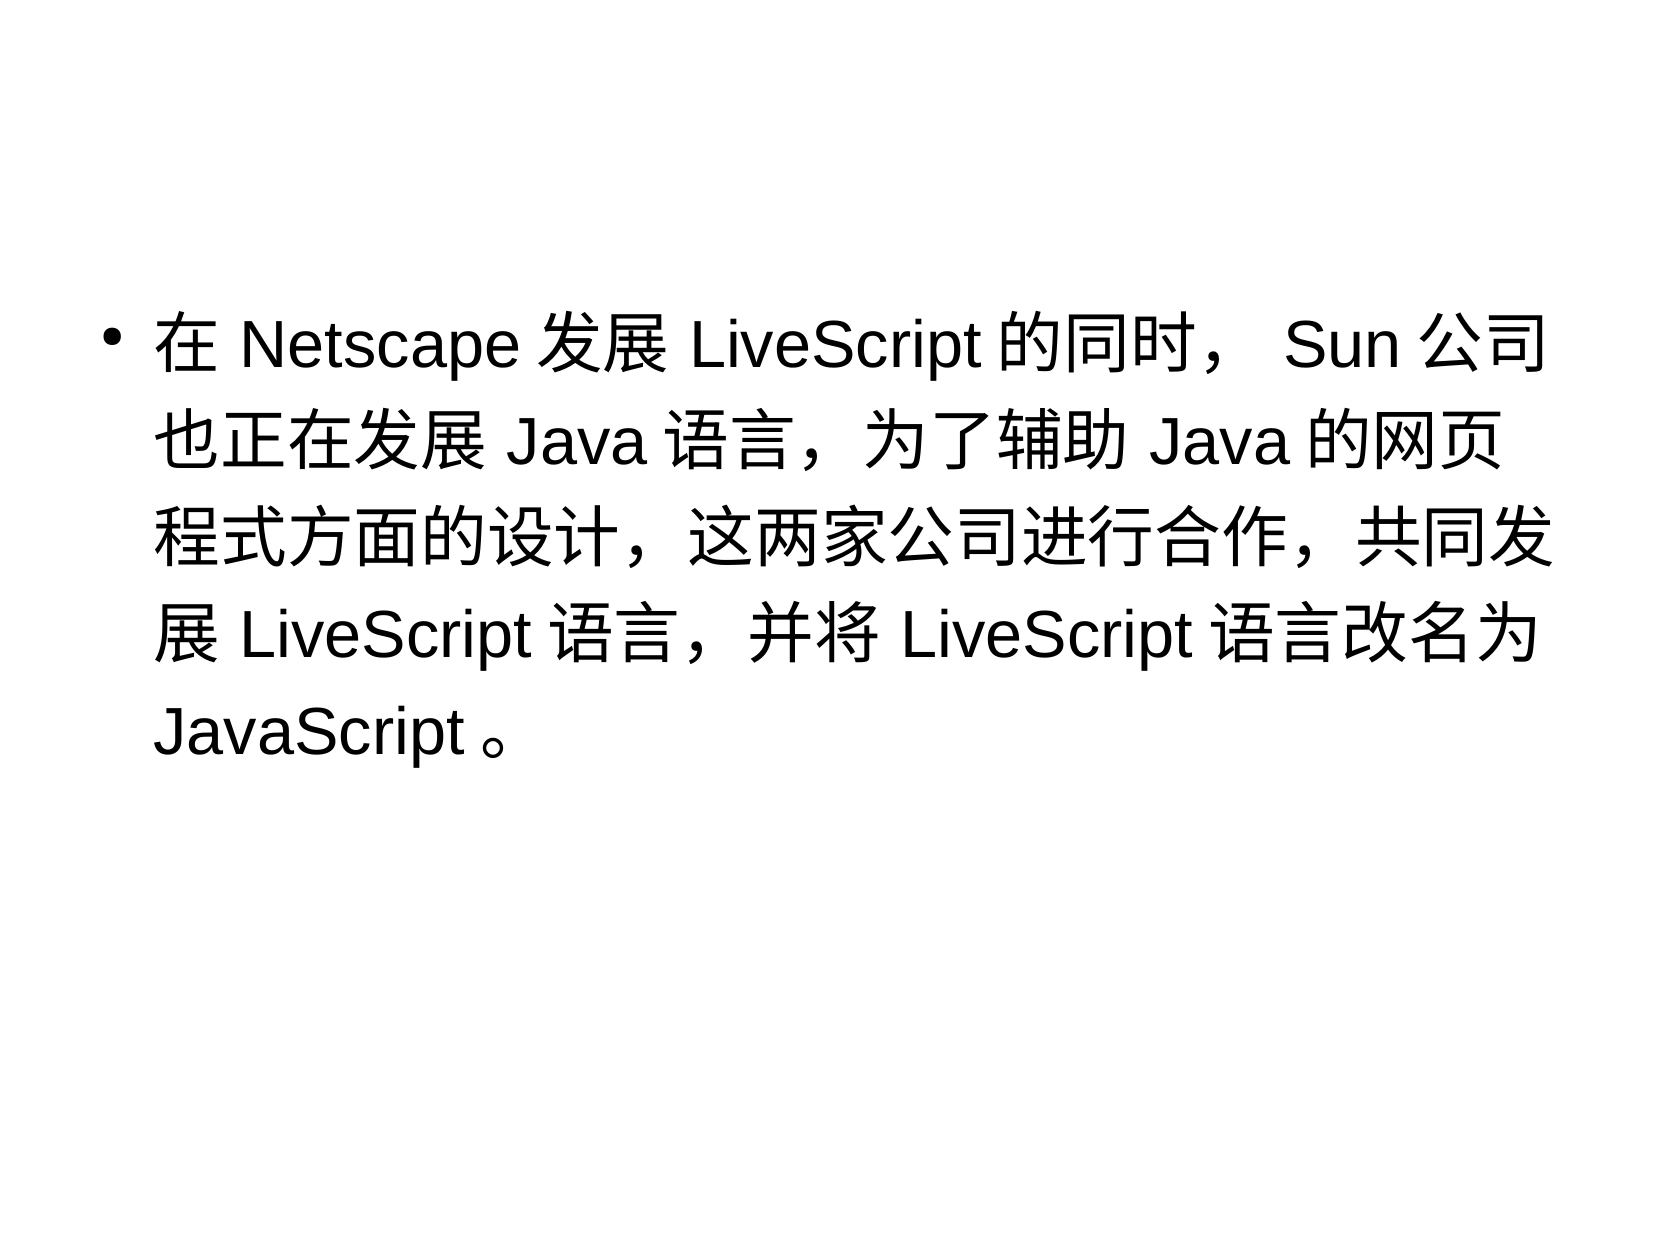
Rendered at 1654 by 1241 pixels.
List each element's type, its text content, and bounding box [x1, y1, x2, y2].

list 在Netscape发展LiveScript的同时，Sun公司也正在发展Java语言，为了辅助Java的网页程式方面的设计，这两家公司进行合作，共同发展LiveScript语言，并将LiveScript语言改名为JavaScript。 [82, 290, 1571, 1010]
